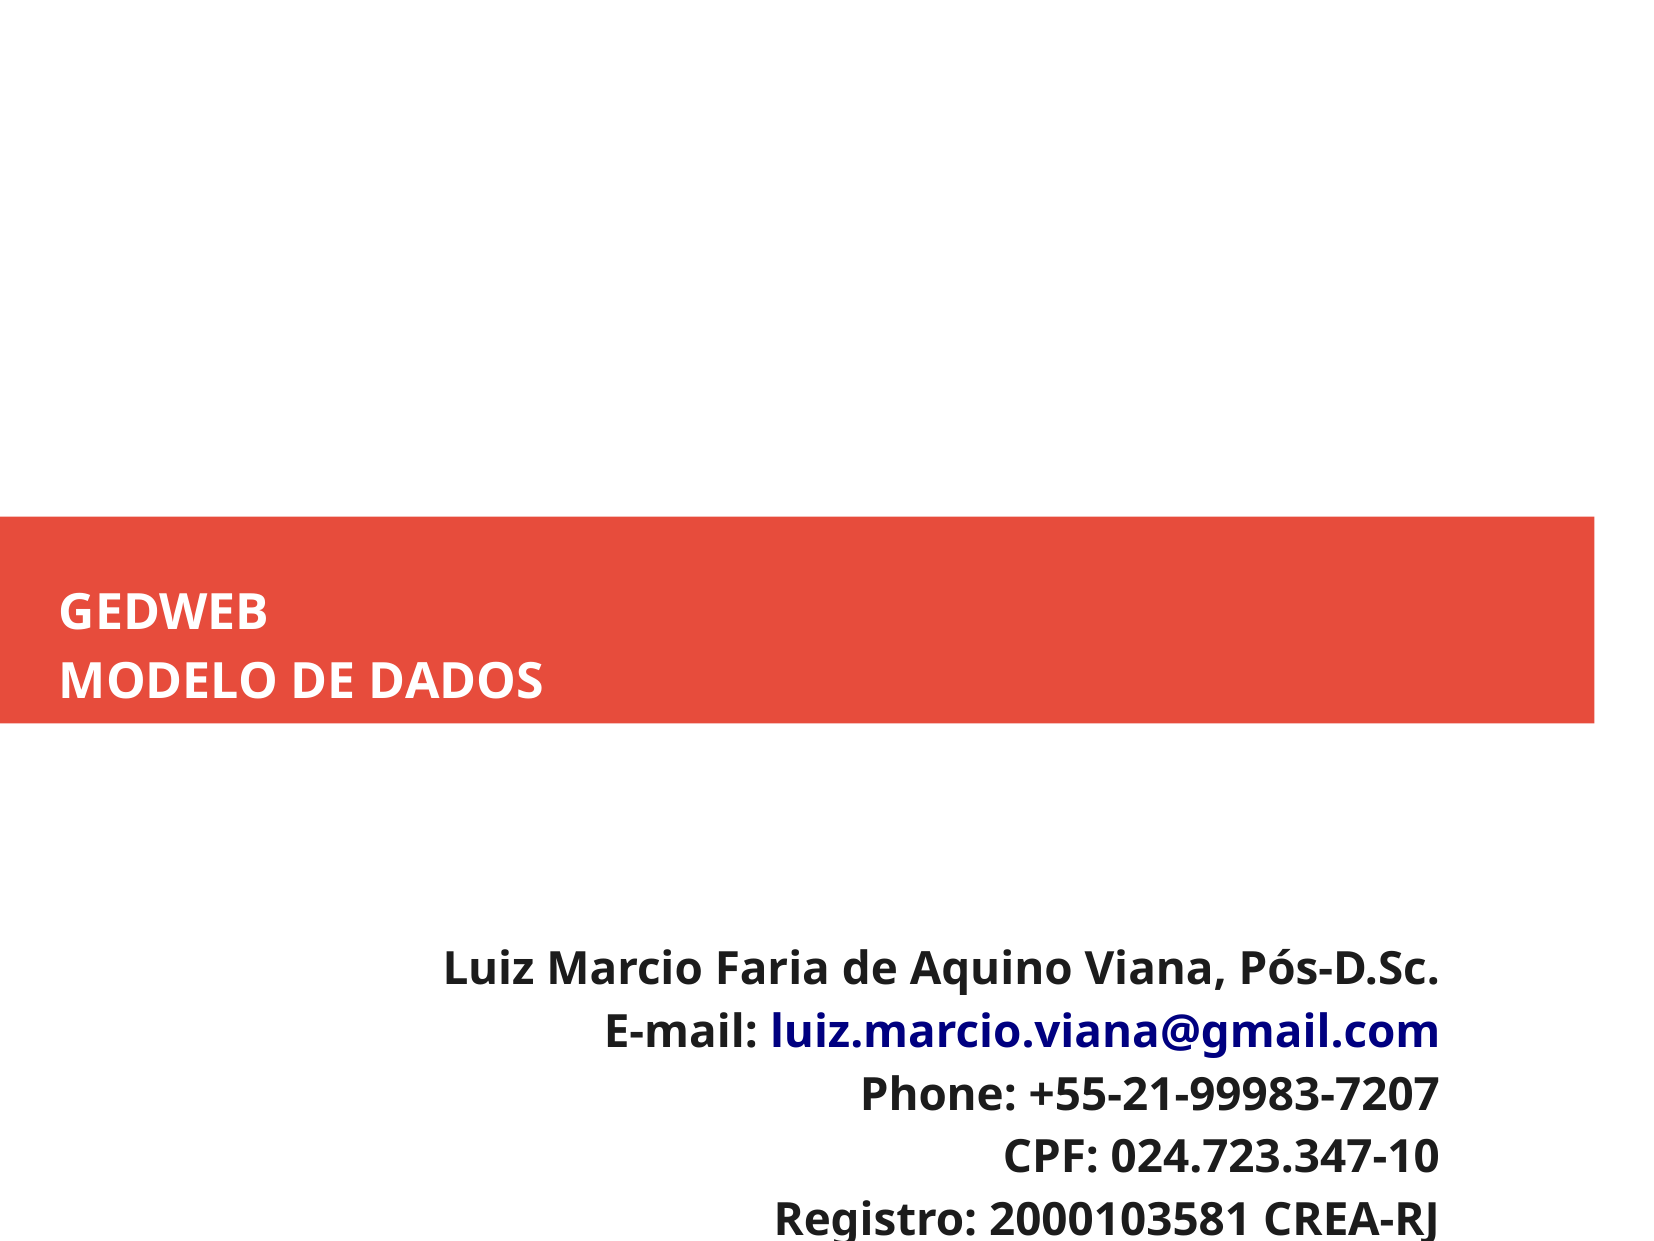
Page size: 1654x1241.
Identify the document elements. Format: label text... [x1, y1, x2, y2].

subtitle Luiz Marcio Faria de Aquino Viana, Pós-D.Sc. E-mail: luiz.marcio.viana@gmail.com Phone: +55-21-99983-7207 CPF: 024.723.347-10 Registro: 2000103581 CREA-RJ [442, 935, 1612, 1217]
title GEDWEB MODELO DE DADOS [59, 527, 1595, 713]
